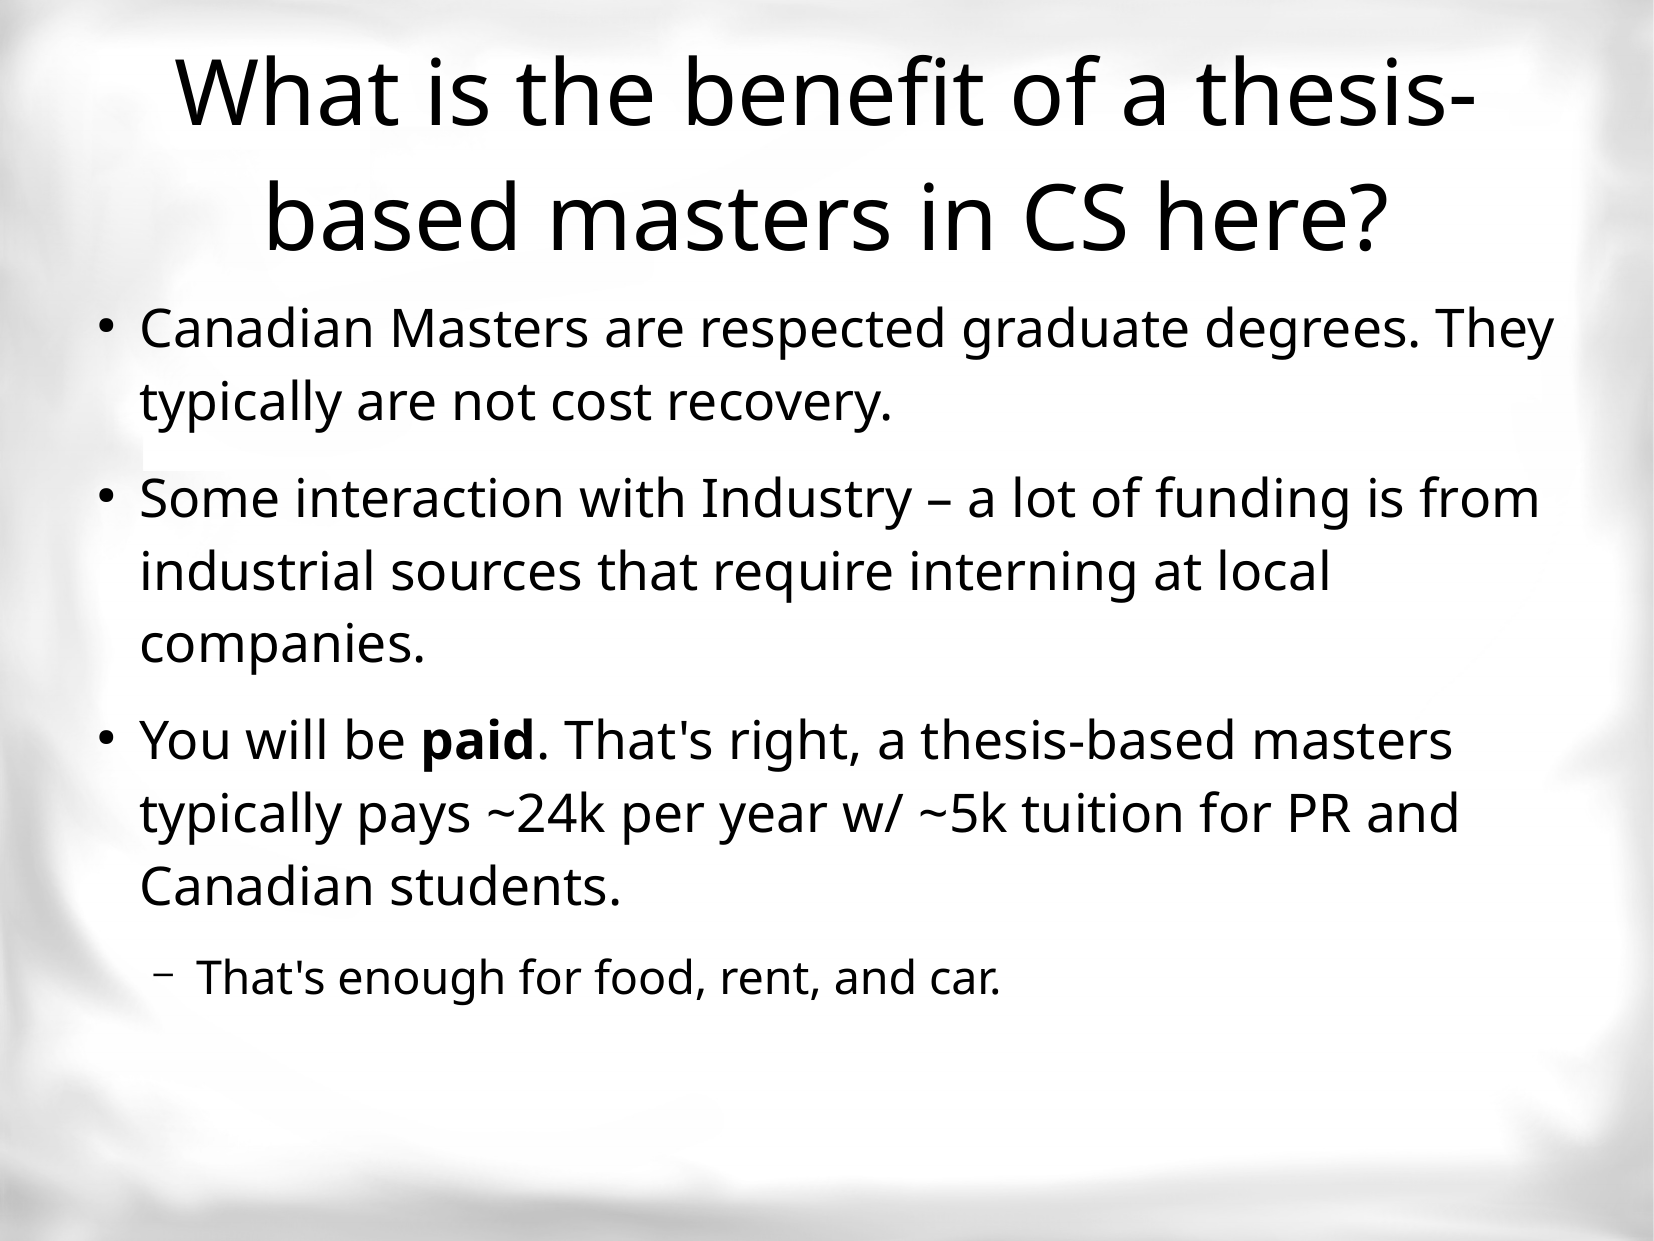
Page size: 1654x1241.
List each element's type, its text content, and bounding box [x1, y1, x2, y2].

title What is the benefit of a thesis-based masters in CS here? [82, 49, 1571, 257]
list Canadian Masters are respected graduate degrees. They typically are not cost recovery. Some interaction with Industry – a lot of funding is from industrial sources that require interning at local companies. You will be paid. That's right, a thesis-based masters typically pays ~24k per year w/ ~5k tuition for PR and Canadian students. That's enough for food, rent, and car. [82, 290, 1571, 1010]
picture [0, 0, 1654, 1241]
